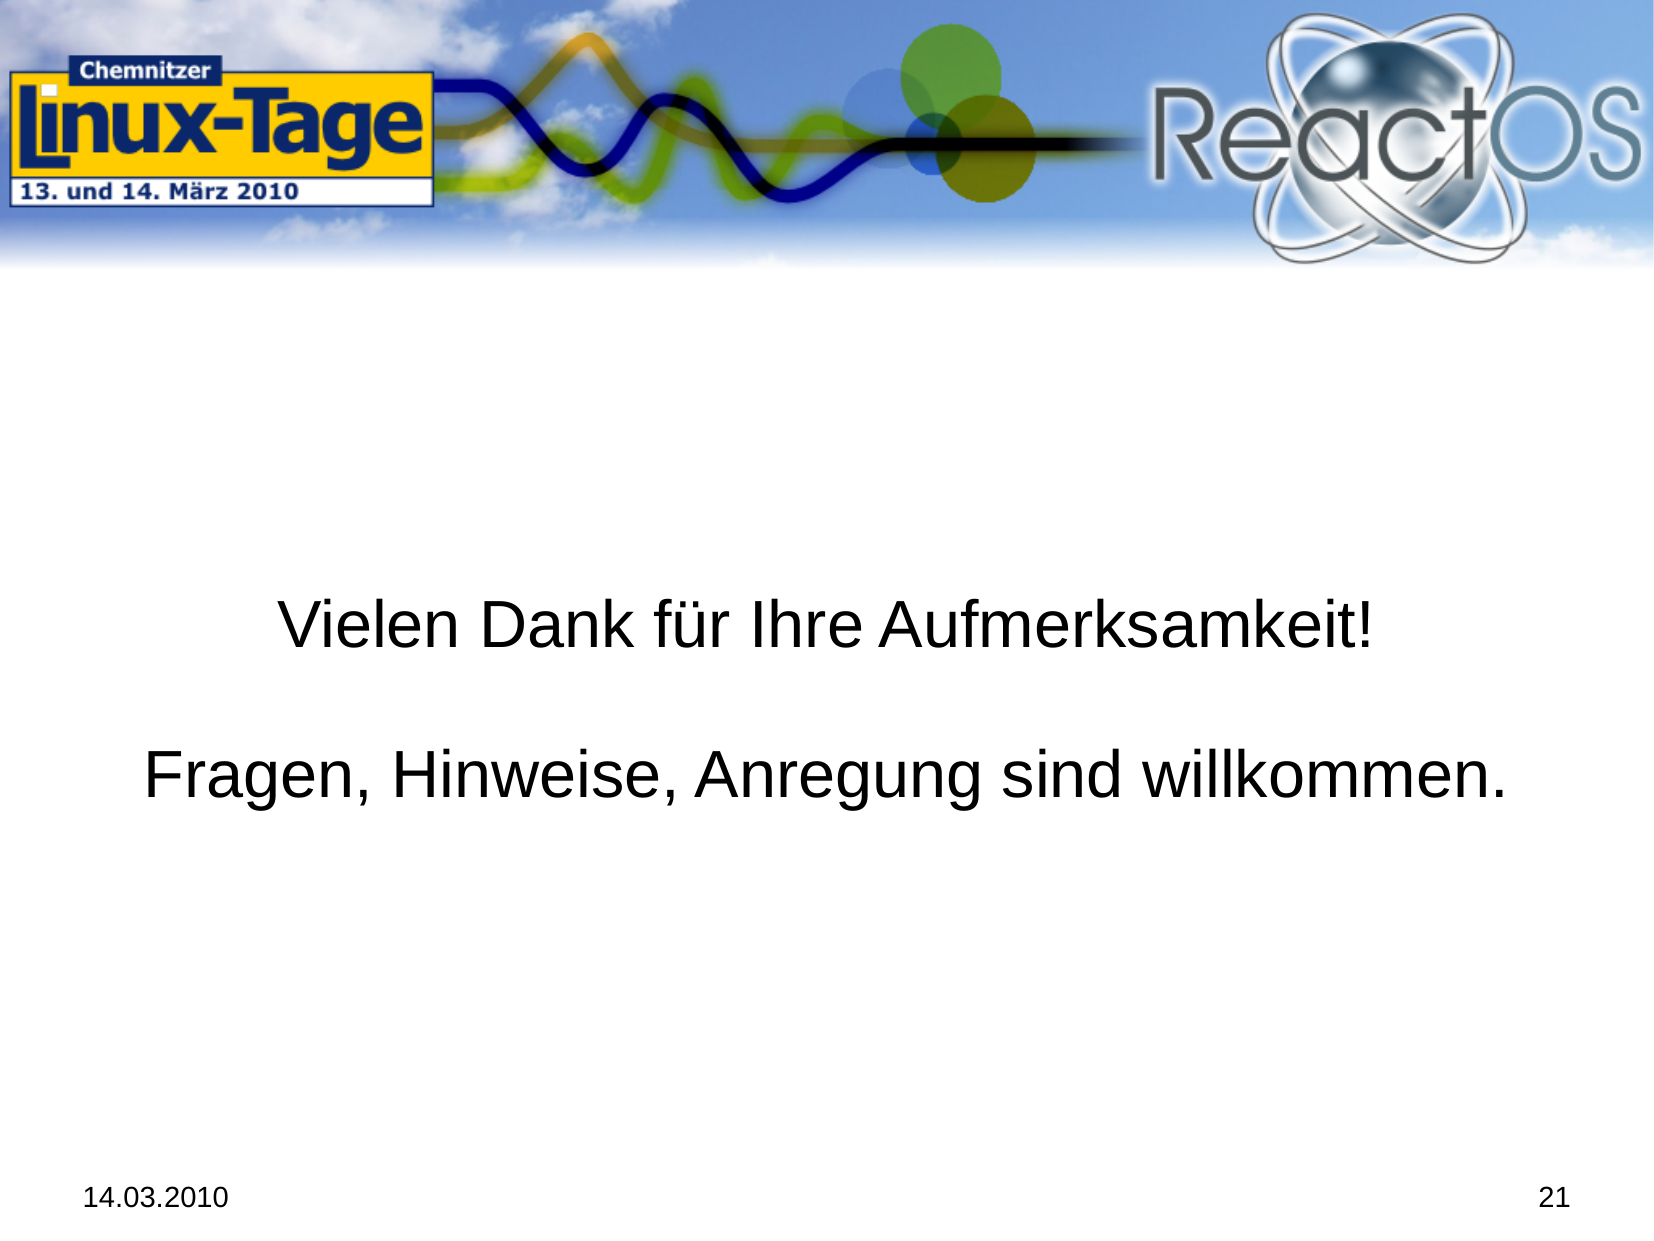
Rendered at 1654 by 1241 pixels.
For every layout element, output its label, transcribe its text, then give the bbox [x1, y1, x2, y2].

subtitle Vielen Dank für Ihre Aufmerksamkeit! Fragen, Hinweise, Anregung sind willkommen. [82, 290, 1571, 1109]
picture [0, 0, 1654, 1241]
